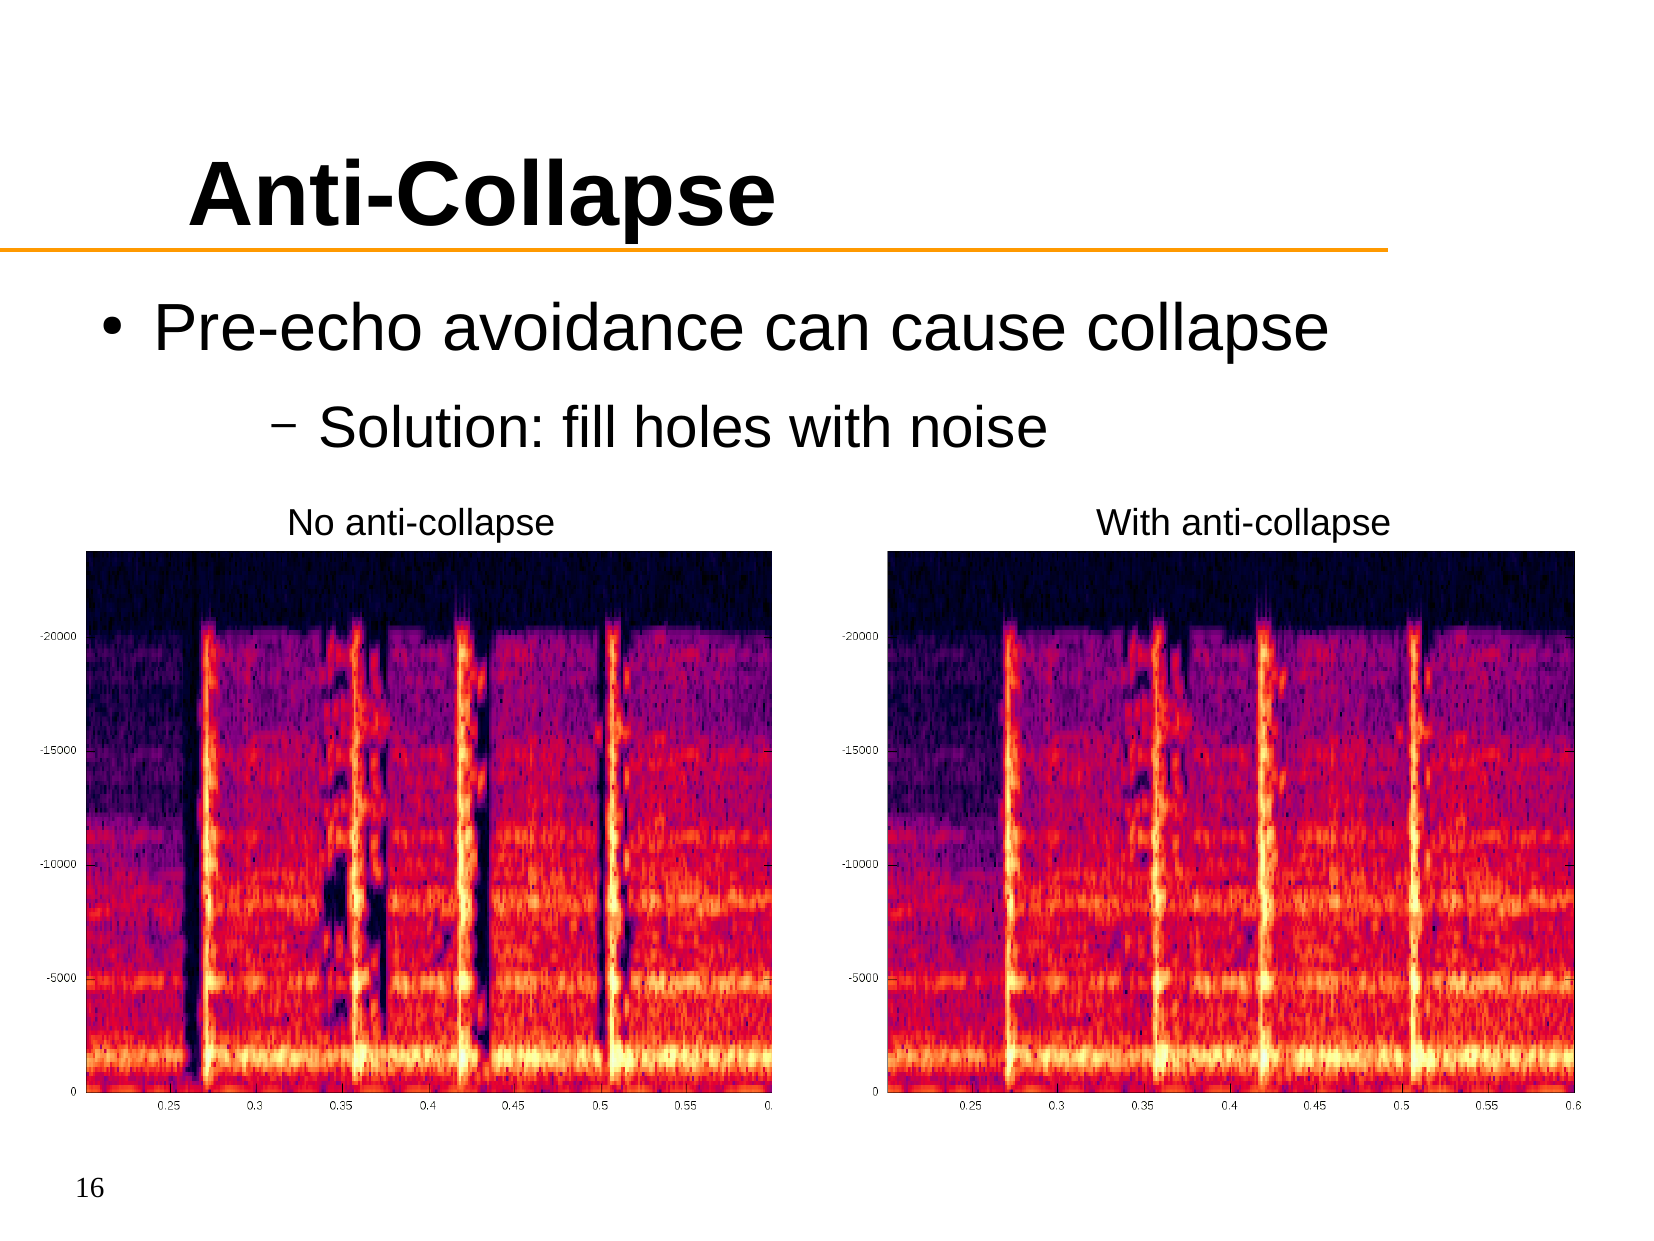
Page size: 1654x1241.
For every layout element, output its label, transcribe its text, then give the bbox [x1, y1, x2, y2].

text_box No anti-collapse [272, 493, 570, 551]
text_box With anti-collapse [1081, 493, 1407, 551]
list Pre-echo avoidance can cause collapse Solution: fill holes with noise [82, 290, 1571, 501]
picture [0, 501, 1654, 1166]
title Anti-Collapse [187, 37, 1571, 245]
